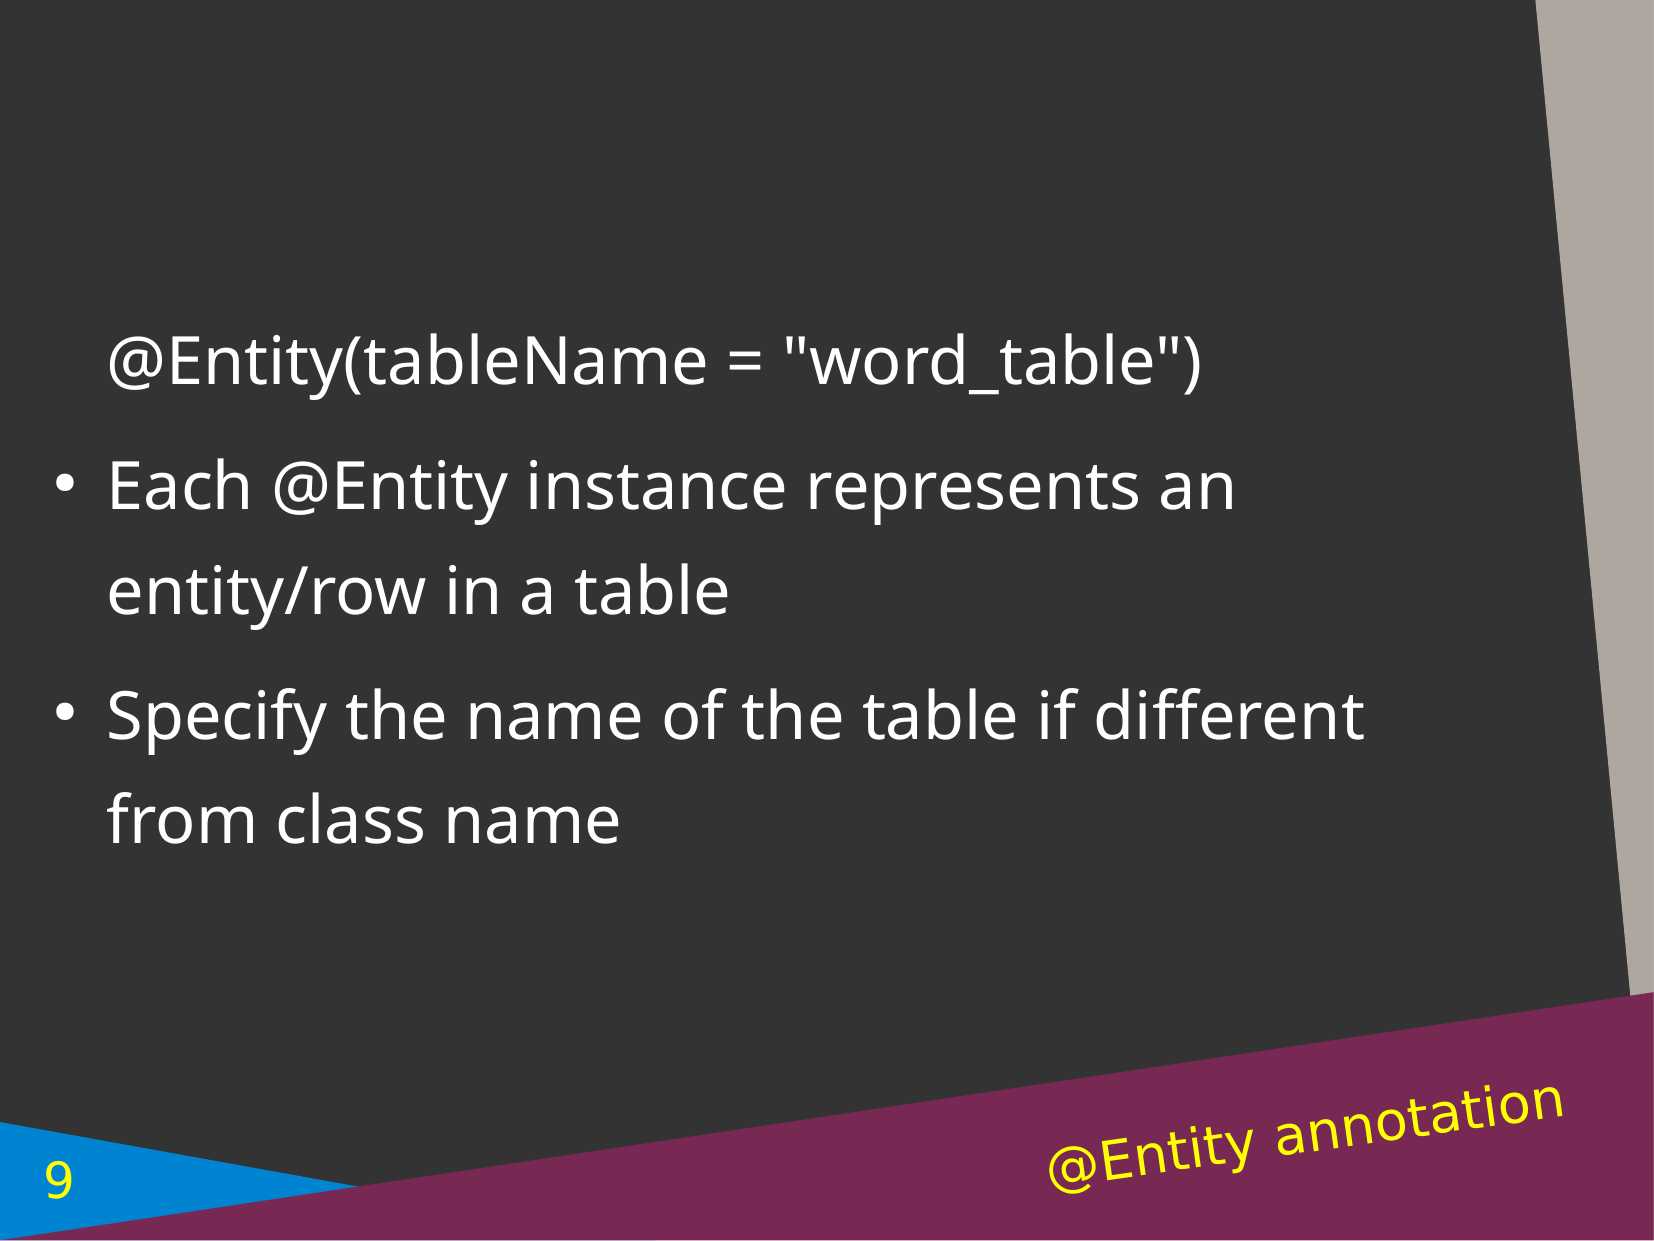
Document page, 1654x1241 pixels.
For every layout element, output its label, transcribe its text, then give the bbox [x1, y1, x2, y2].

list @Entity(tableName = "word_table") Each @Entity instance represents an entity/row in a table Specify the name of the table if different from class name [35, 59, 1524, 993]
title @Entity annotation [956, 995, 1654, 1241]
